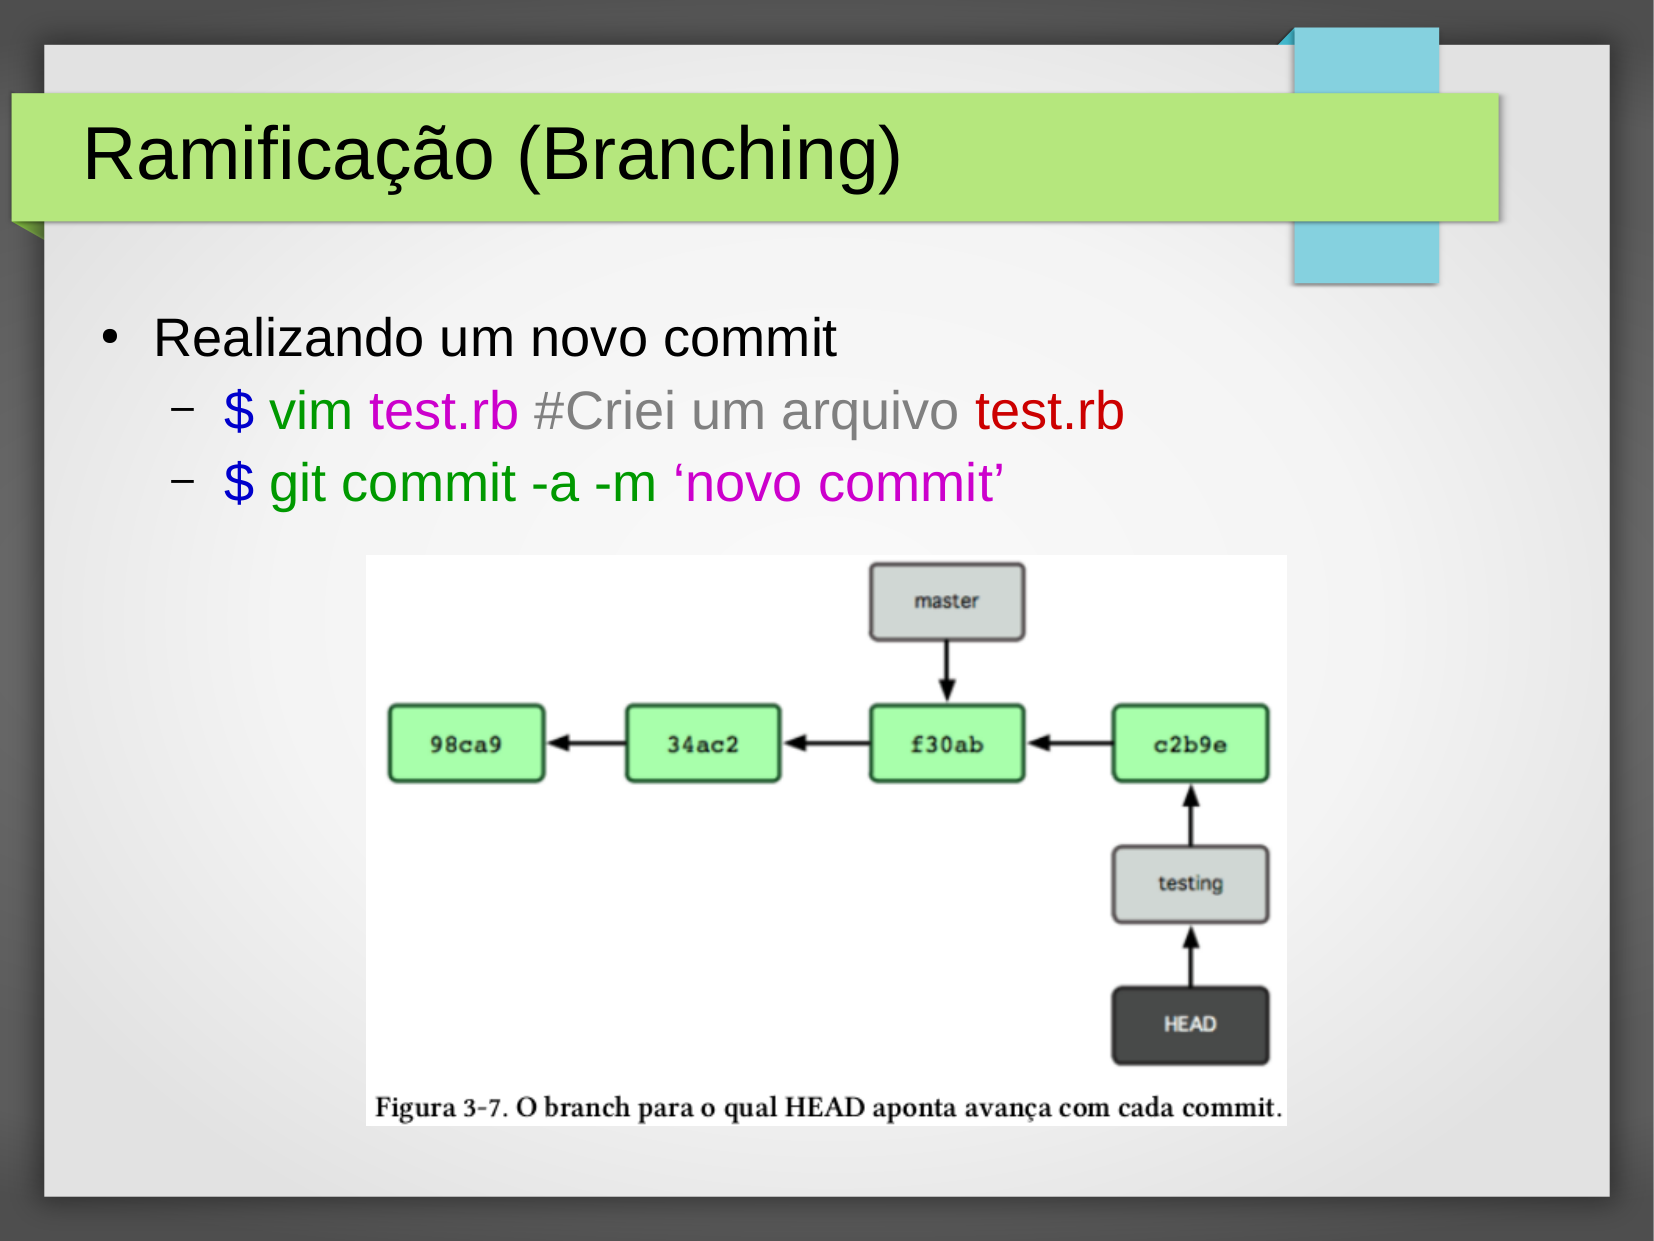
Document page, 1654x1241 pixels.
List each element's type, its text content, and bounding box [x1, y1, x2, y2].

list Realizando um novo commit $ vim test.rb #Criei um arquivo test.rb $ git commit -a -m ‘novo commit’ [82, 301, 1571, 520]
picture [0, 0, 1654, 1241]
title Ramificação (Branching) [82, 94, 1264, 213]
